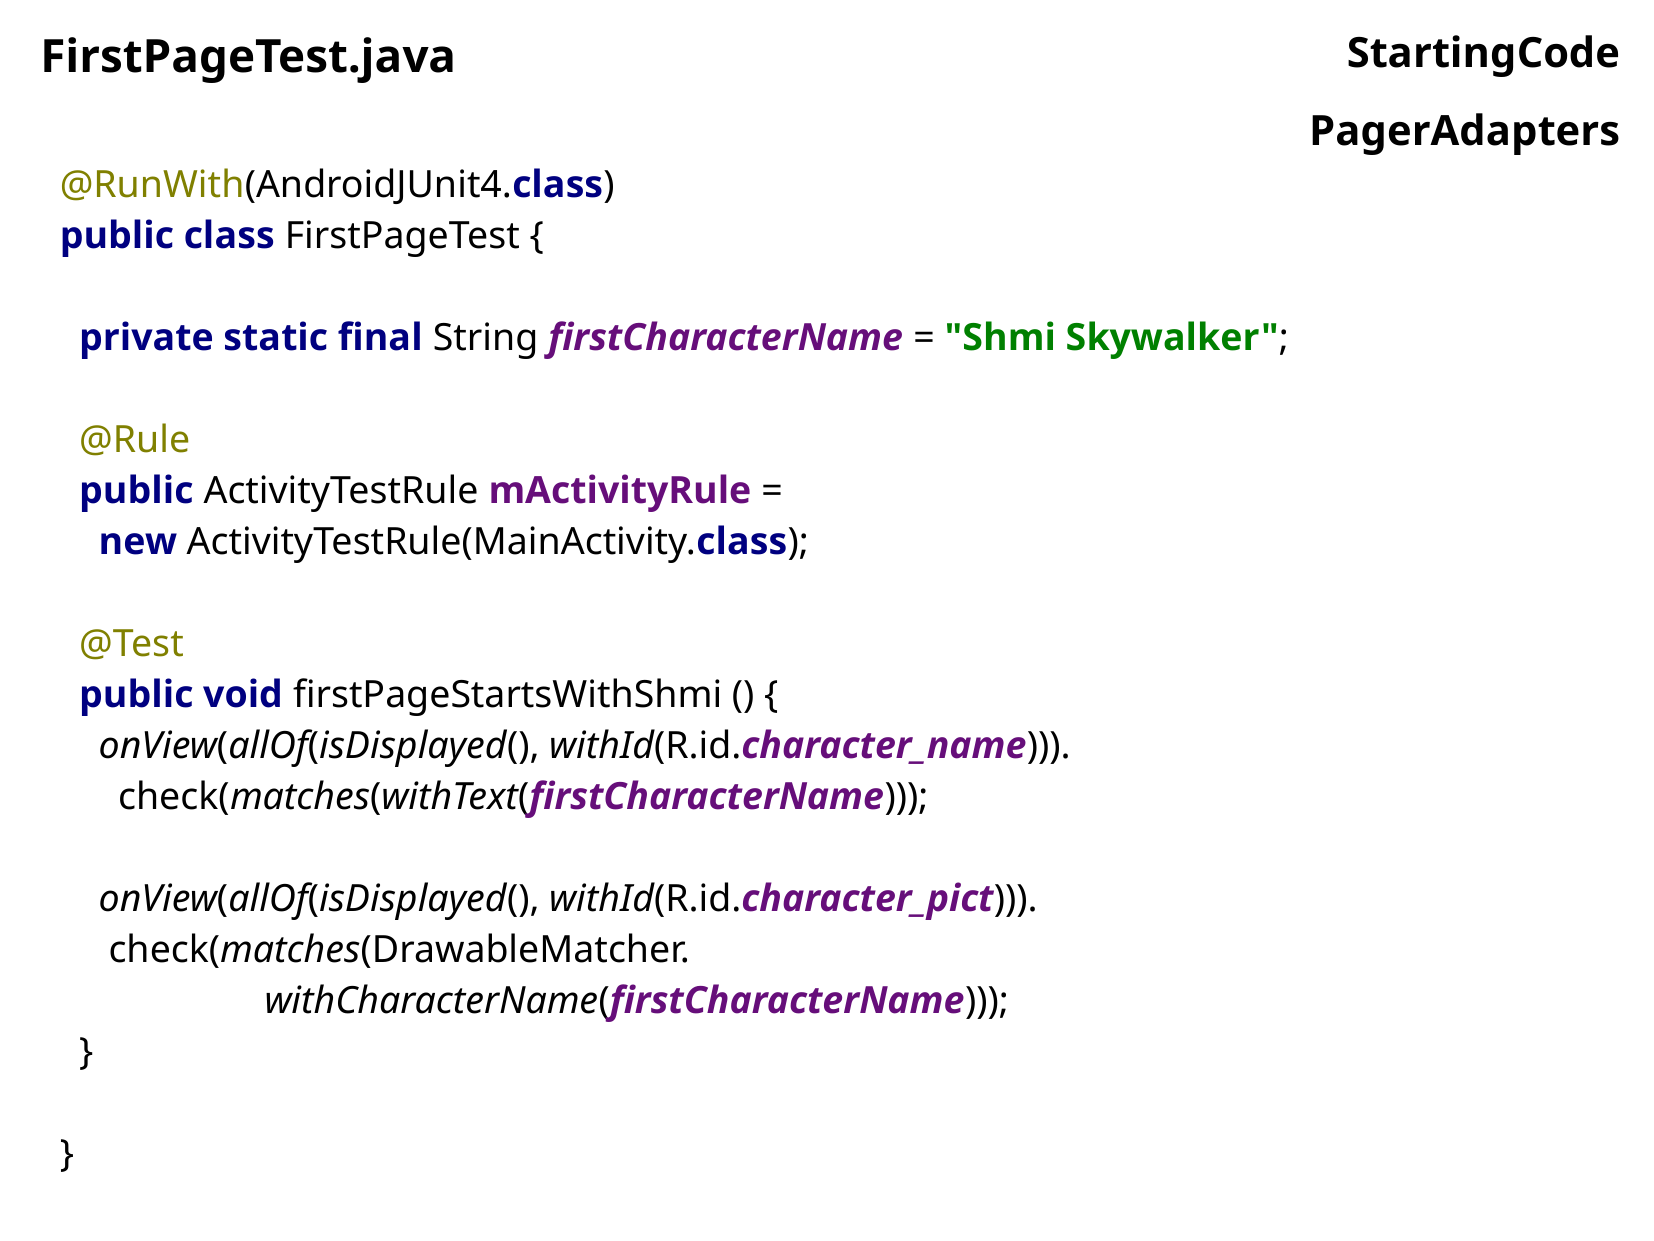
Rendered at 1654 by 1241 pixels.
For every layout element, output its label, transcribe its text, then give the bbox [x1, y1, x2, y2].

table_cell [26, 94, 830, 166]
text_box @RunWith(AndroidJUnit4.class) public class FirstPageTest { private static final String firstCharacterName = "Shmi Skywalker"; @Rule public ActivityTestRule mActivityRule = new ActivityTestRule(MainActivity.class); @Test public void firstPageStartsWithShmi () { onView(allOf(isDisplayed(), withId(R.id.character_name))). check(matches(withText(firstCharacterName))); onView(allOf(isDisplayed(), withId(R.id.character_pict))). check(matches(DrawableMatcher. withCharacterName(firstCharacterName))); } } [45, 167, 1621, 1201]
table_cell PagerAdapters [831, 94, 1635, 166]
table_header StartingCode [831, 16, 1635, 93]
table_header FirstPageTest.java [26, 16, 830, 93]
